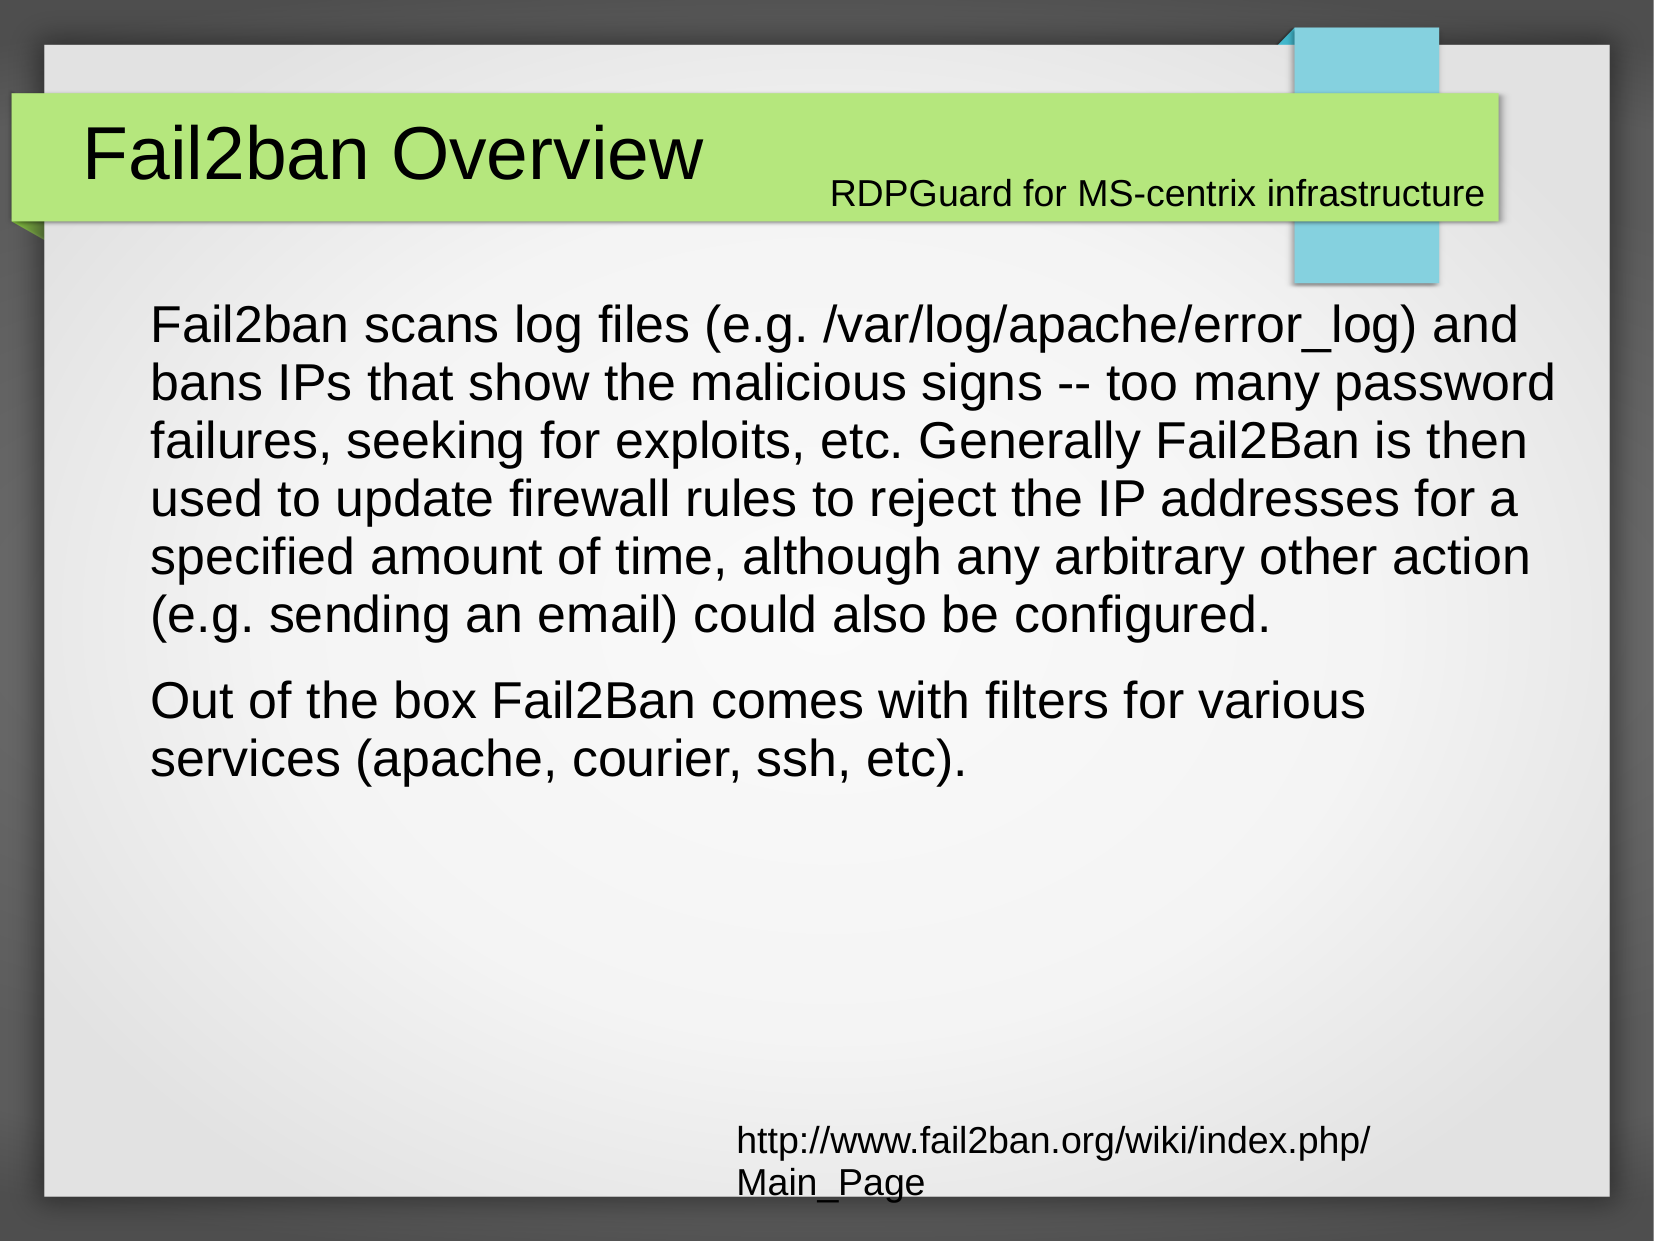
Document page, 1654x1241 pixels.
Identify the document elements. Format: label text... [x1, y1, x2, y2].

text_box http://www.fail2ban.org/wiki/index.php/Main_Page [721, 1112, 1571, 1170]
title Fail2ban Overview [82, 94, 1264, 213]
list Fail2ban scans log files (e.g. /var/log/apache/error_log) and bans IPs that show the malicious signs -- too many password failures, seeking for exploits, etc. Generally Fail2Ban is then used to update firewall rules to reject the IP addresses for a specified amount of time, although any arbitrary other action (e.g. sending an email) could also be configured. Out of the box Fail2Ban comes with filters for various services (apache, courier, ssh, etc). [82, 295, 1571, 815]
text_box RDPGuard for MS-centrix infrastructure [814, 165, 1524, 223]
picture [0, 0, 1654, 1241]
